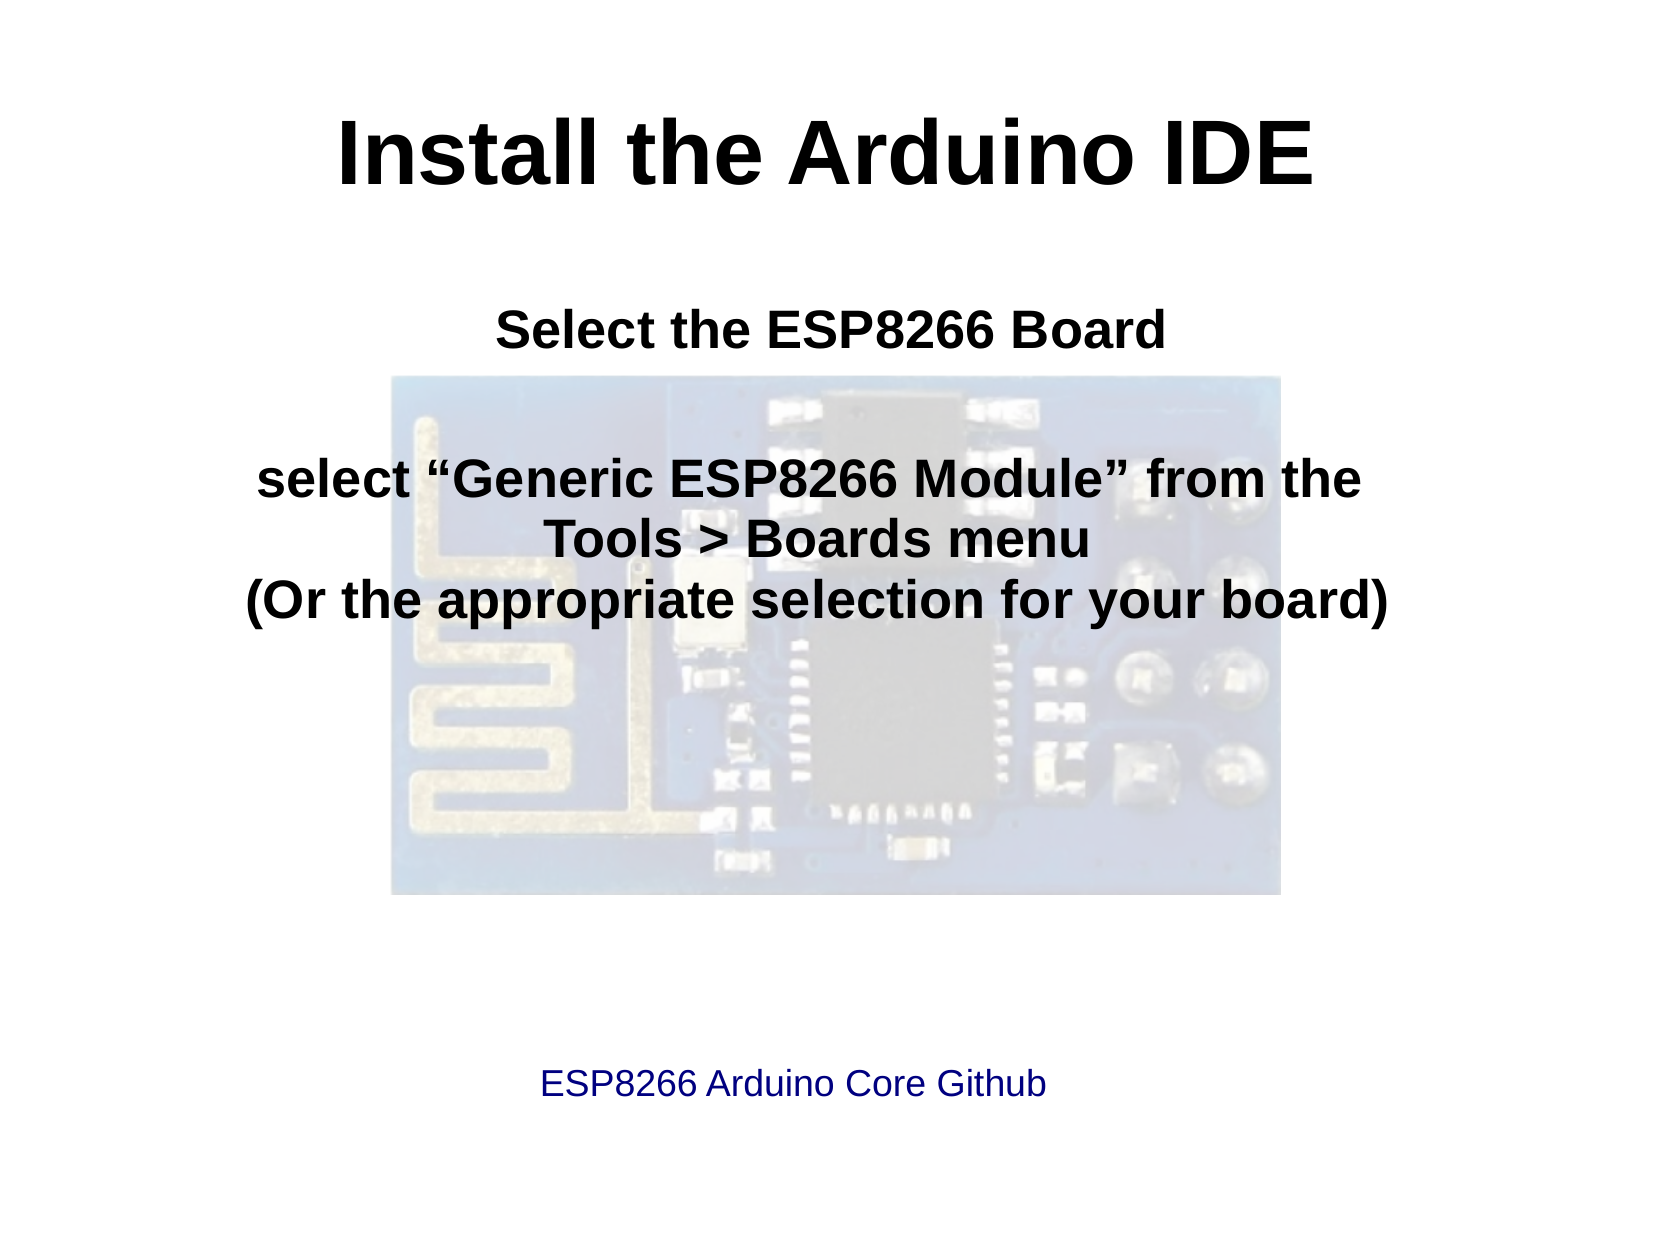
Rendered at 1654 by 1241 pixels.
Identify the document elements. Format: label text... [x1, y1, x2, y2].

picture [390, 374, 1281, 447]
picture [390, 631, 1281, 895]
text_box Select the ESP8266 Board [75, 299, 1590, 361]
text_box select “Generic ESP8266 Module” from the Tools > Boards menu (Or the appropriate selection for your board) [60, 447, 1576, 631]
text_box ESP8266 Arduino Core Github [525, 1054, 1149, 1126]
title Install the Arduino IDE [82, 49, 1571, 257]
